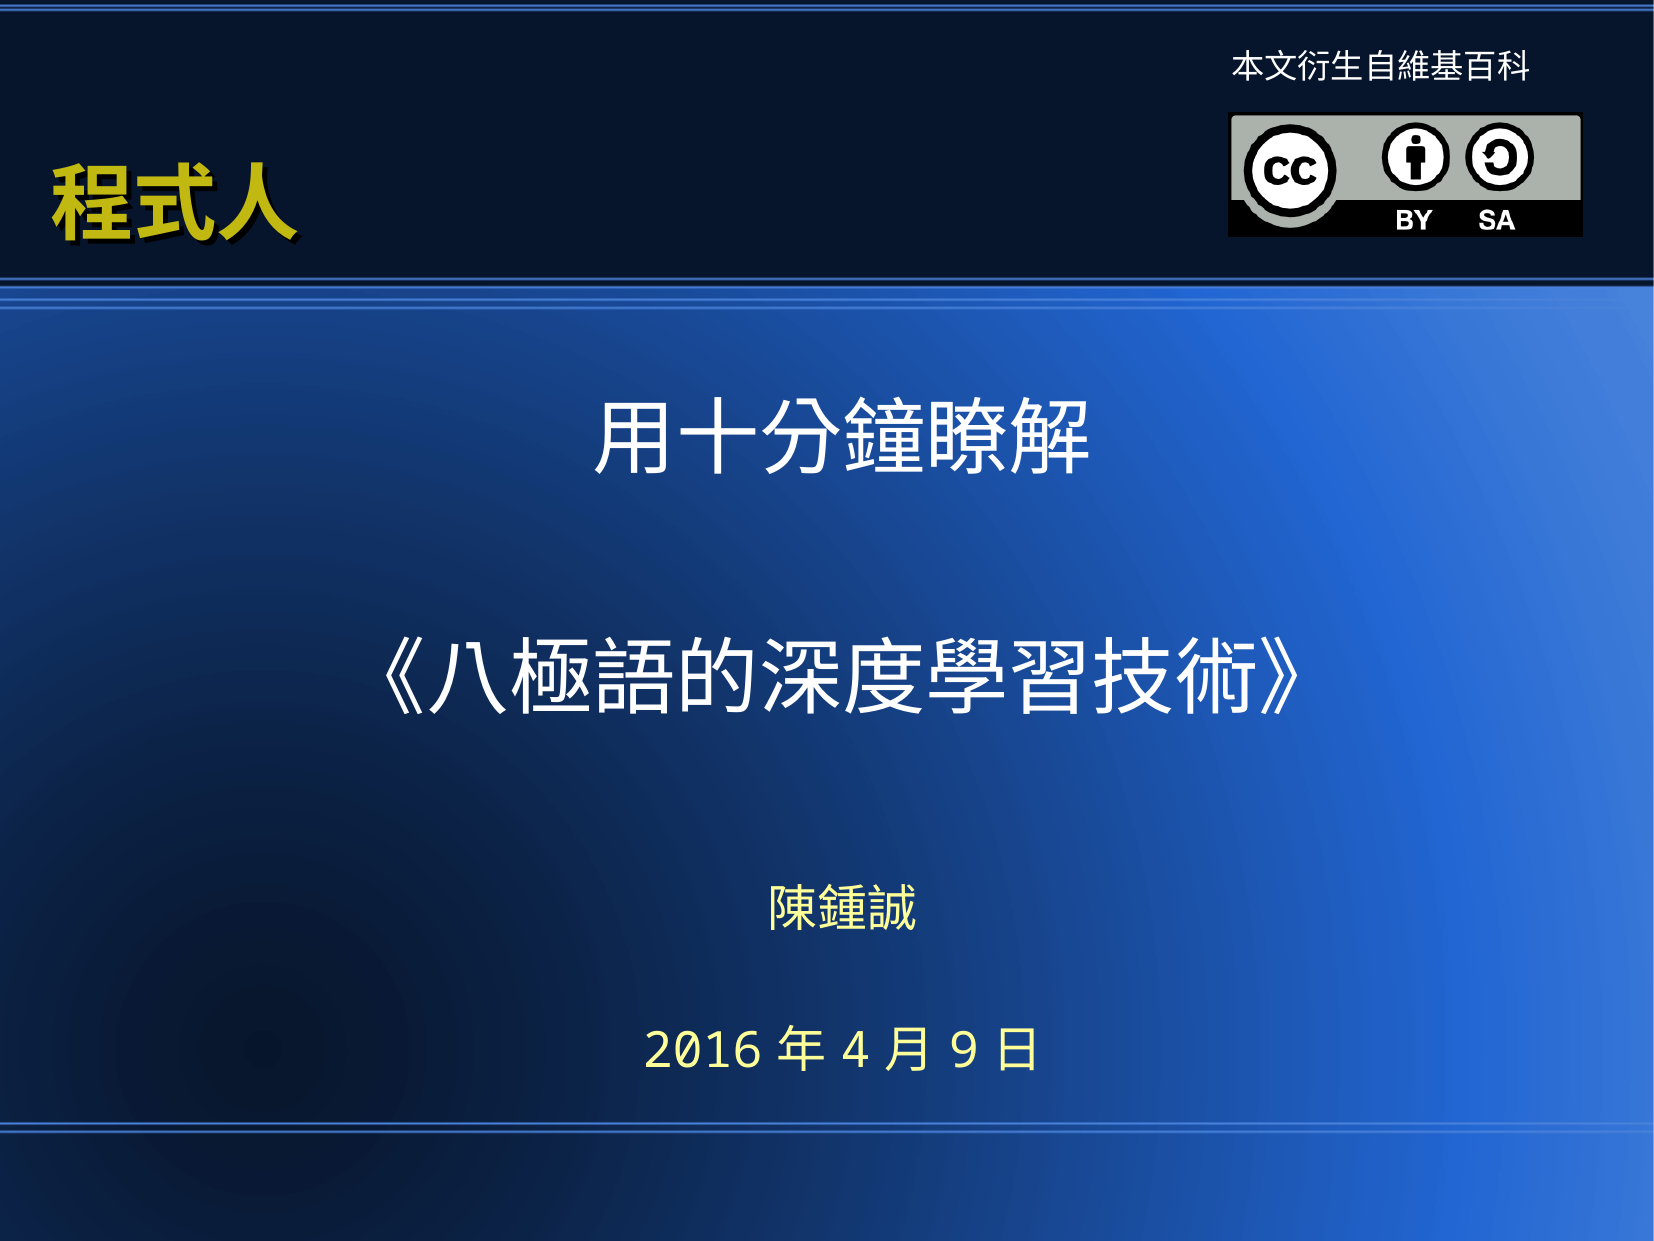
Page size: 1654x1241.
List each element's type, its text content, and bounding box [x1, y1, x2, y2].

text_box 本文衍生自維基百科 [1216, 32, 1622, 95]
picture [0, 0, 1654, 1241]
text_box 程式人 [35, 129, 378, 325]
subtitle 用十分鐘瞭解 《八極語的深度學習技術》 陳鍾誠 2016年4月9日 [59, 326, 1626, 1127]
